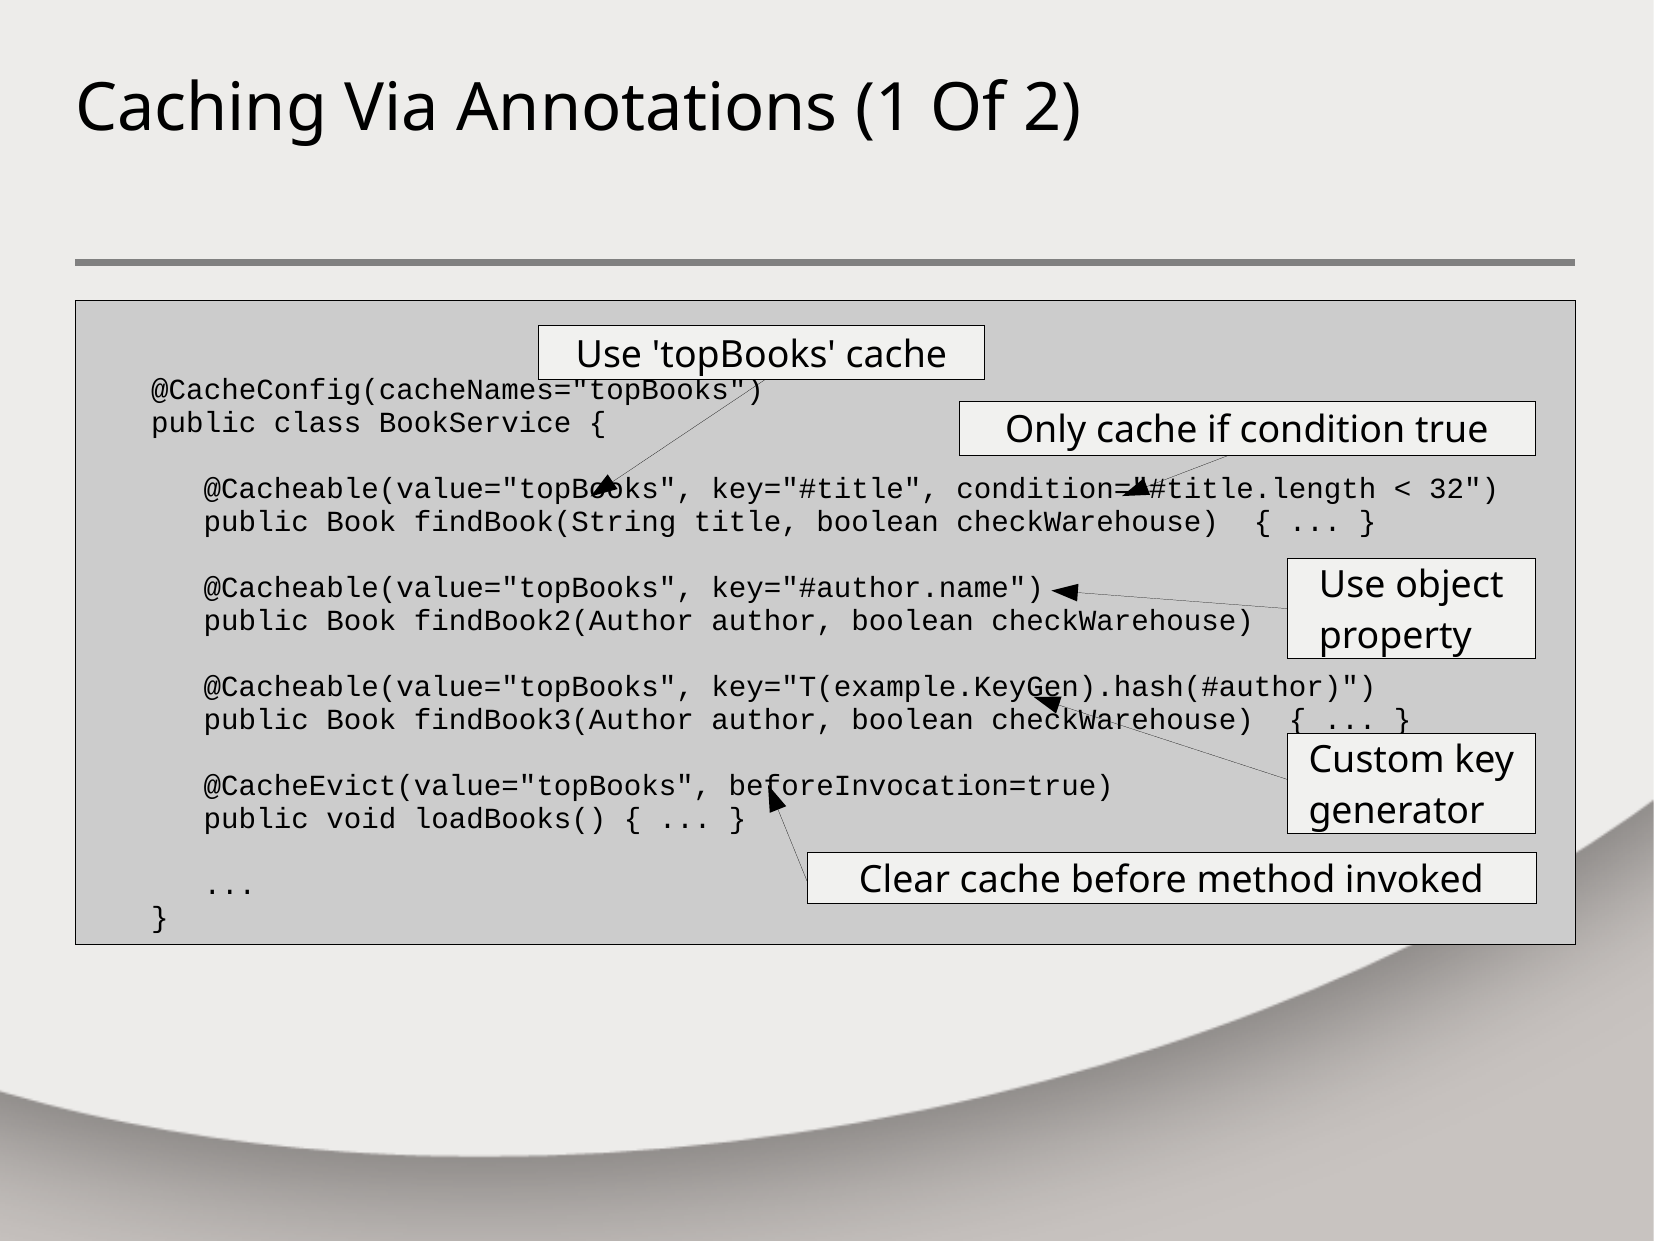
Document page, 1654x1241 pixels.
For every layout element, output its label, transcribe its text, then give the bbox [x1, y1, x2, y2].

title Caching Via Annotations (1 Of 2) [75, 75, 1576, 226]
text_box Only cache if condition true [959, 401, 1536, 456]
text_box Use 'topBooks' cache [538, 325, 985, 380]
text_box Clear cache before method invoked [807, 852, 1537, 904]
picture [0, 0, 1654, 1241]
text_box @CacheConfig(cacheNames="topBooks") public class BookService { @Cacheable(value="topBooks", key="#title", condition="#title.length < 32") public Book findBook(String title, boolean checkWarehouse) { ... } @Cacheable(value="topBooks", key="#author.name") public Book findBook2(Author author, boolean checkWarehouse) { ... } @Cacheable(value="topBooks", key="T(example.KeyGen).hash(#author)") public Book findBook3(Author author, boolean checkWarehouse) { ... } @CacheEvict(value="topBooks", beforeInvocation=true) public void loadBooks() { ... } ... } [75, 300, 1576, 945]
text_box Custom key generator [1287, 733, 1536, 834]
text_box Use object property [1287, 558, 1536, 659]
